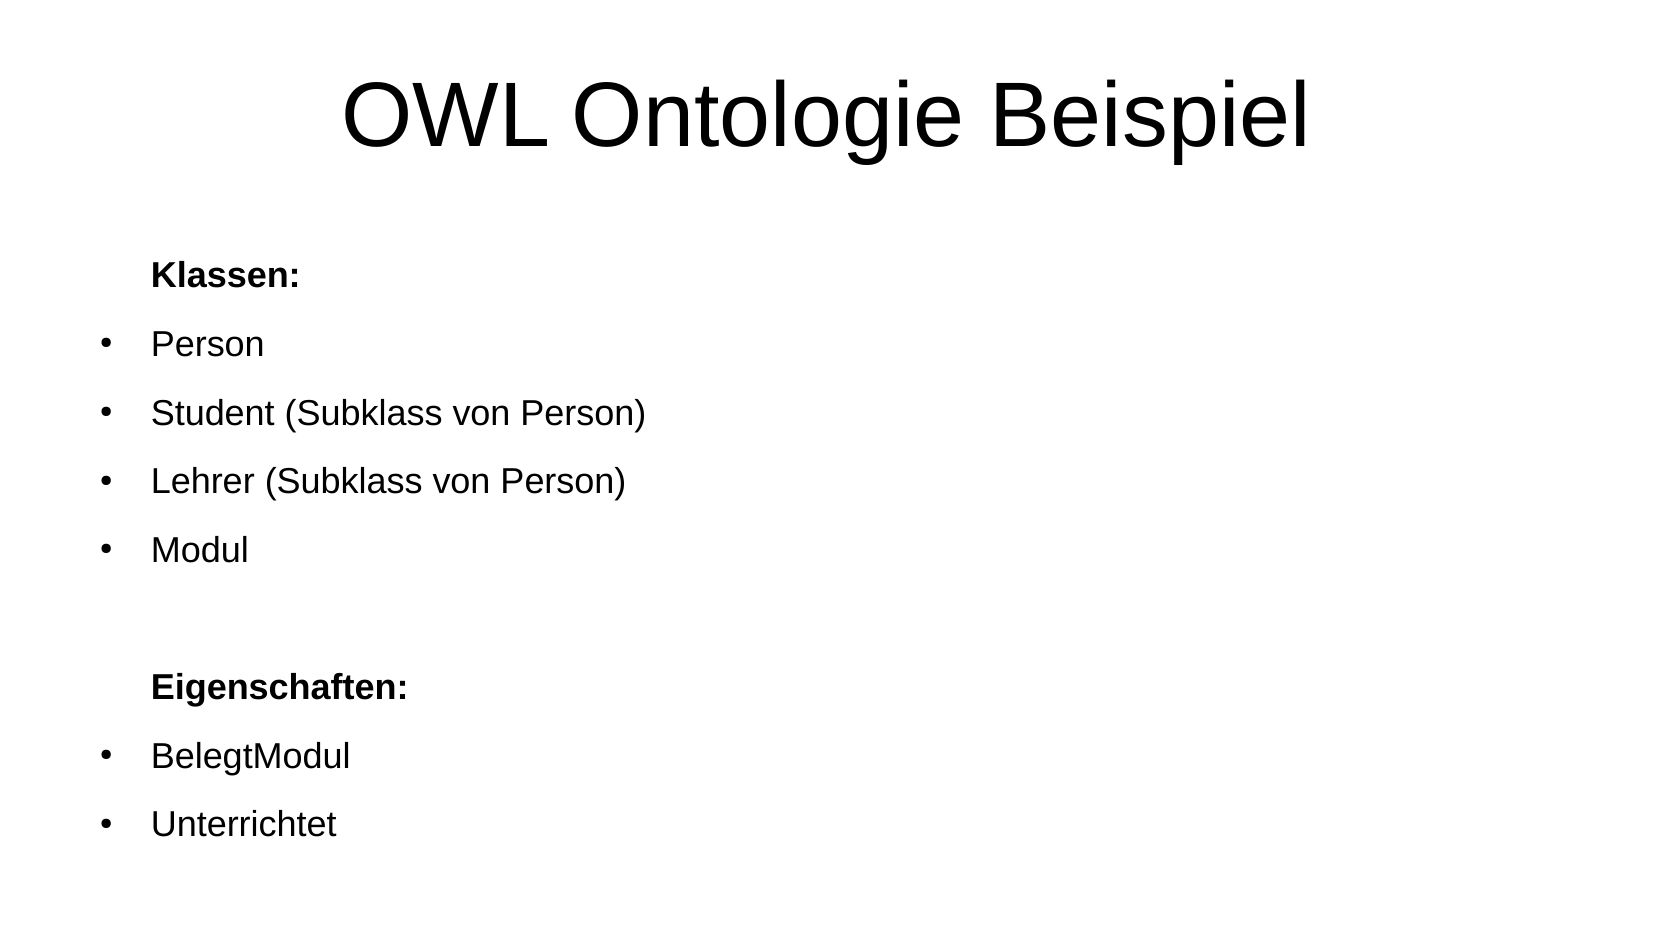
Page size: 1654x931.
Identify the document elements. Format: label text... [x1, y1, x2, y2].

list Klassen: Person Student (Subklass von Person) Lehrer (Subklass von Person) Modul Eigenschaften: BelegtModul Unterrichtet [82, 204, 1571, 847]
title OWL Ontologie Beispiel [82, 37, 1571, 193]
